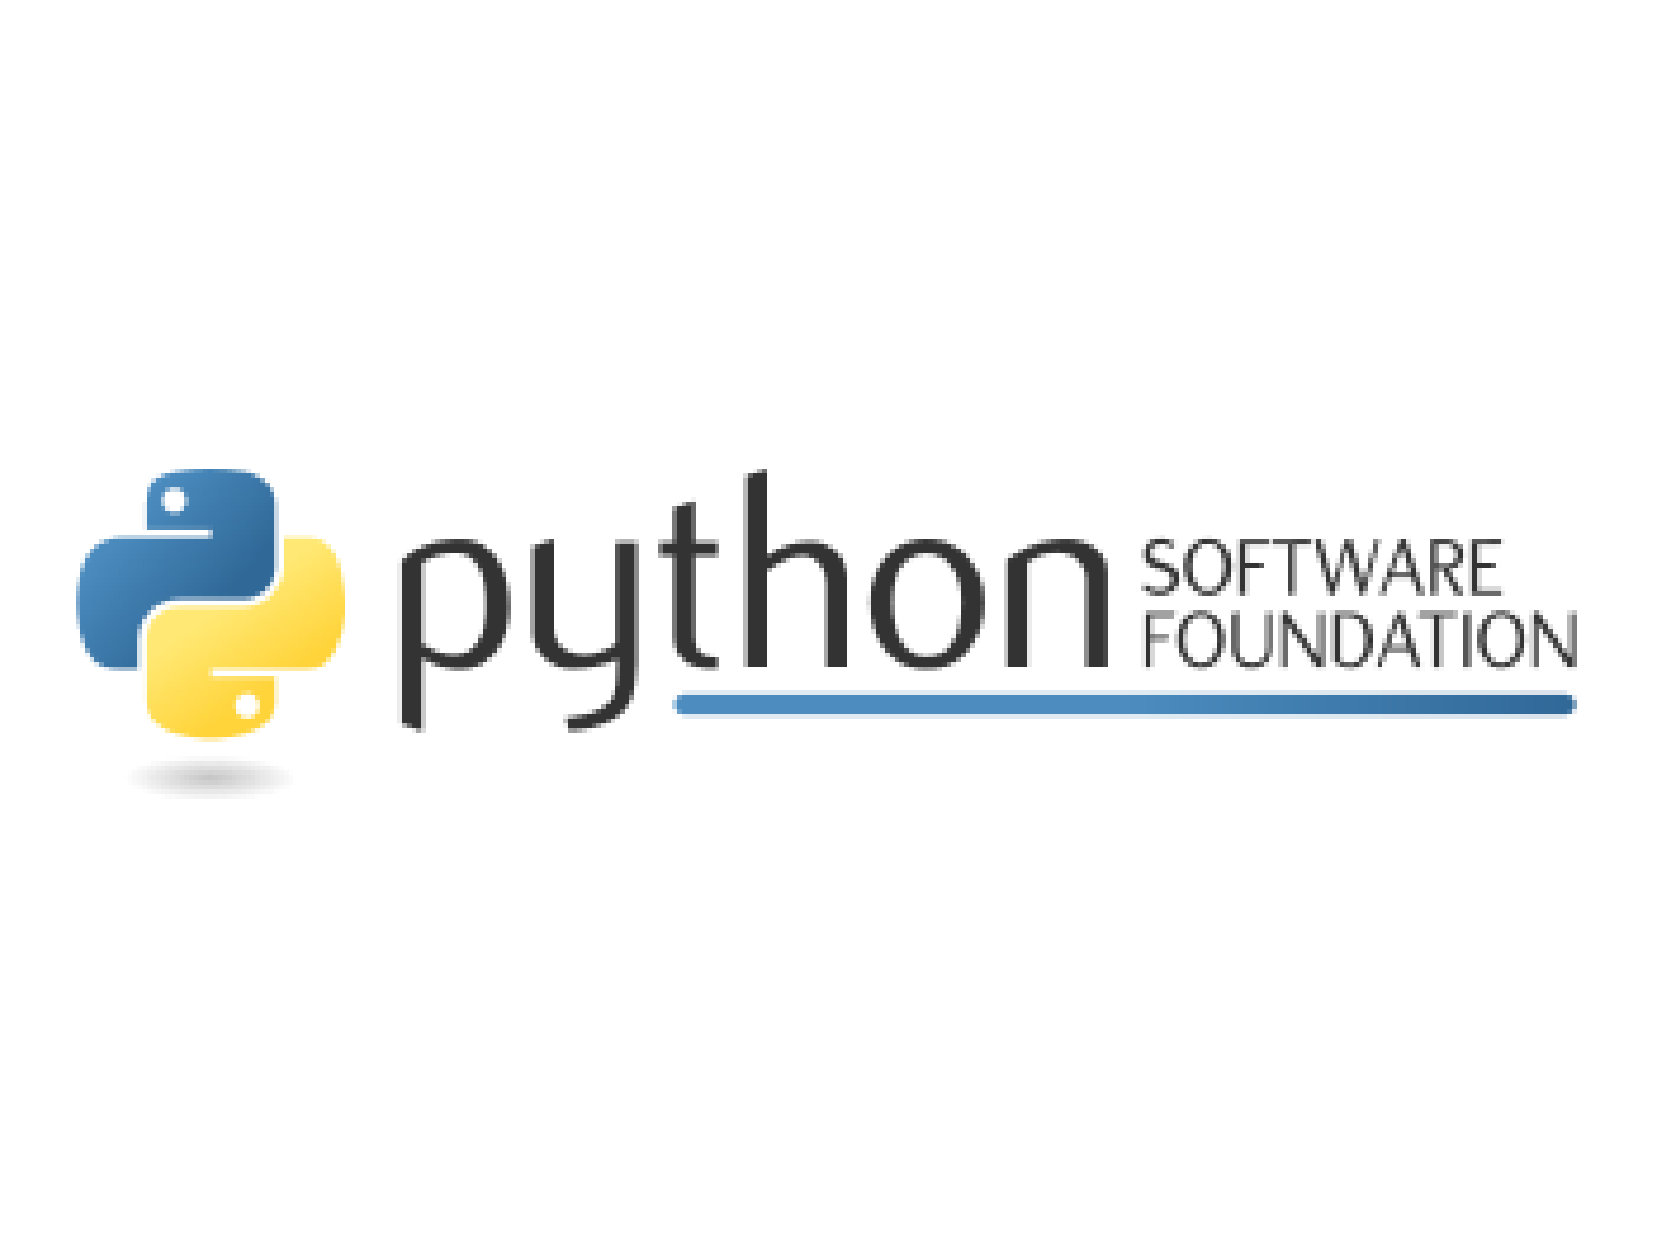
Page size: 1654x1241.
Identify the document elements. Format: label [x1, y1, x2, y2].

picture [76, 469, 1577, 804]
